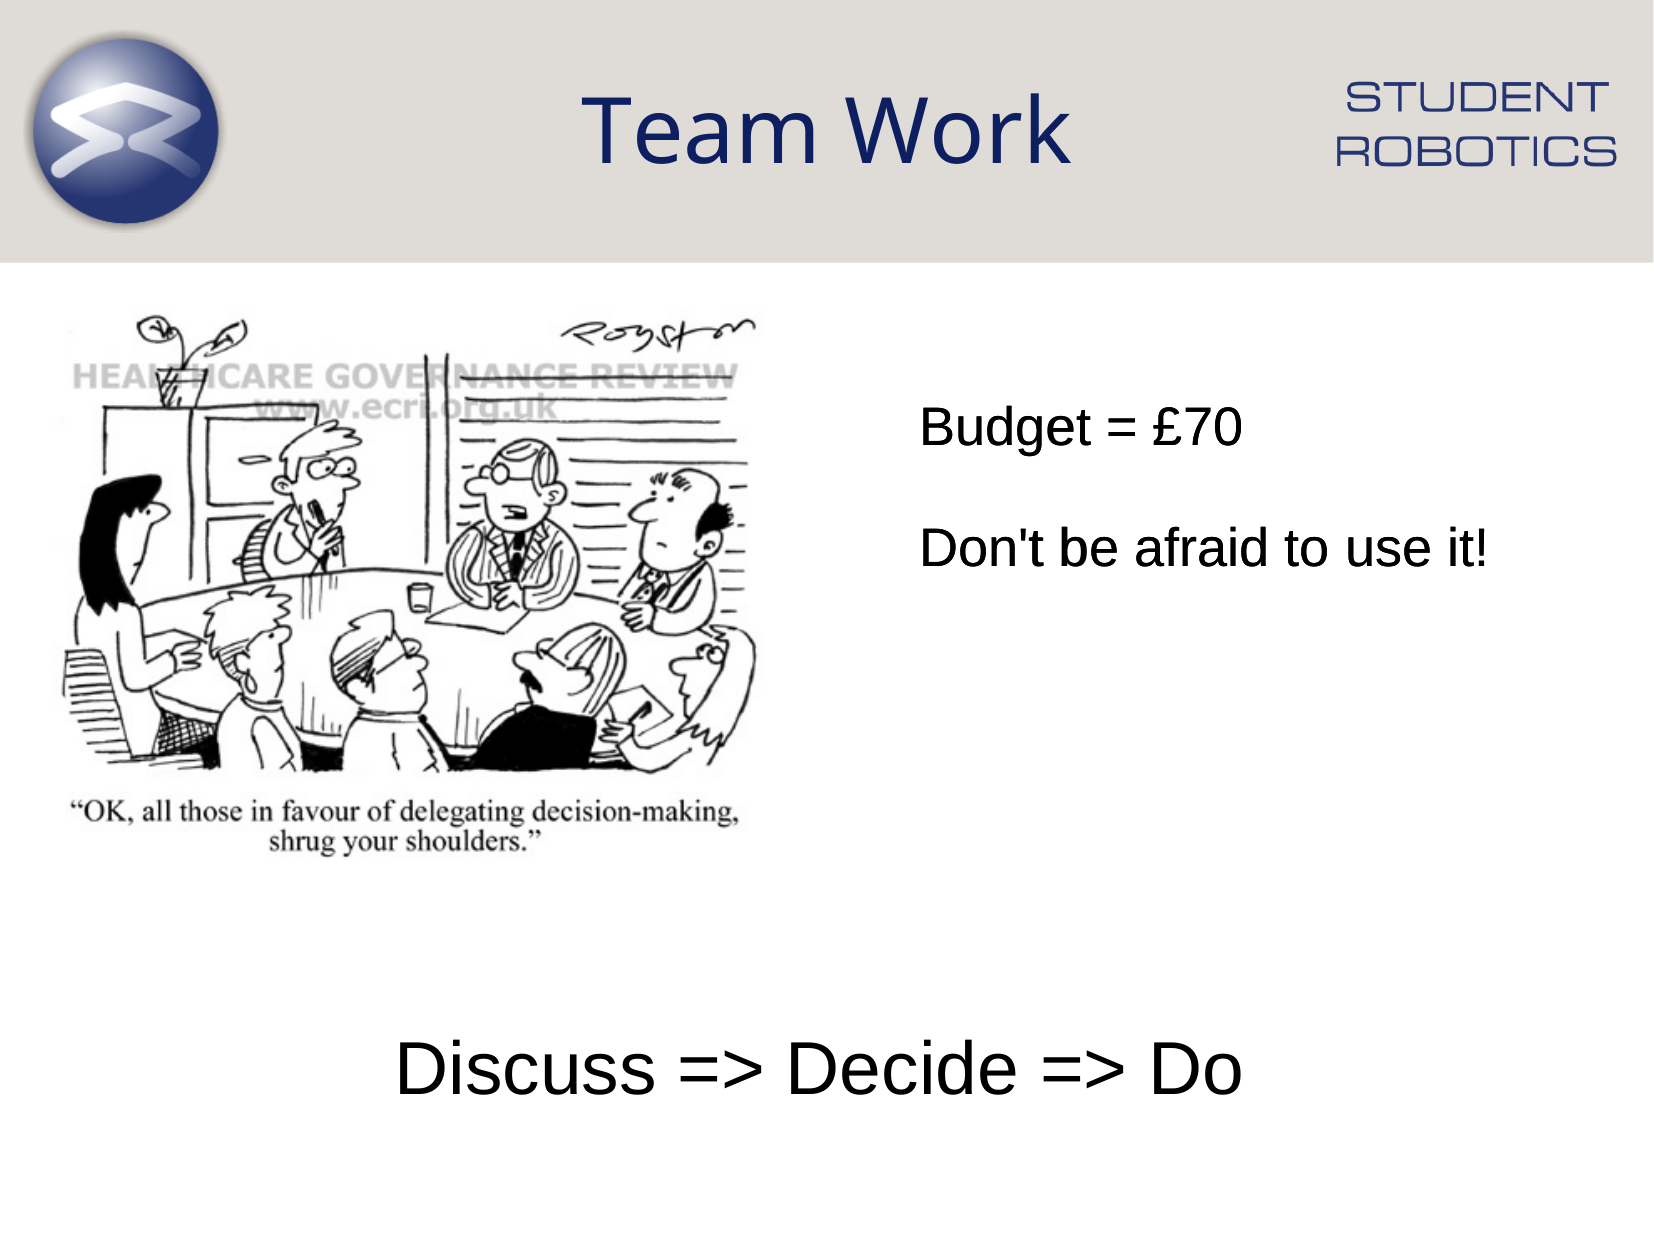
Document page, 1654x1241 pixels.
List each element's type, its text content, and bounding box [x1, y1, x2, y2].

picture [1571, 68, 1633, 174]
text_box Budget = £70 Don't be afraid to use it! [900, 300, 1571, 676]
picture [9, 19, 82, 245]
picture [40, 297, 776, 872]
text_box Discuss => Decide => Do [37, 937, 1576, 1201]
title Team Work [82, 0, 1571, 257]
